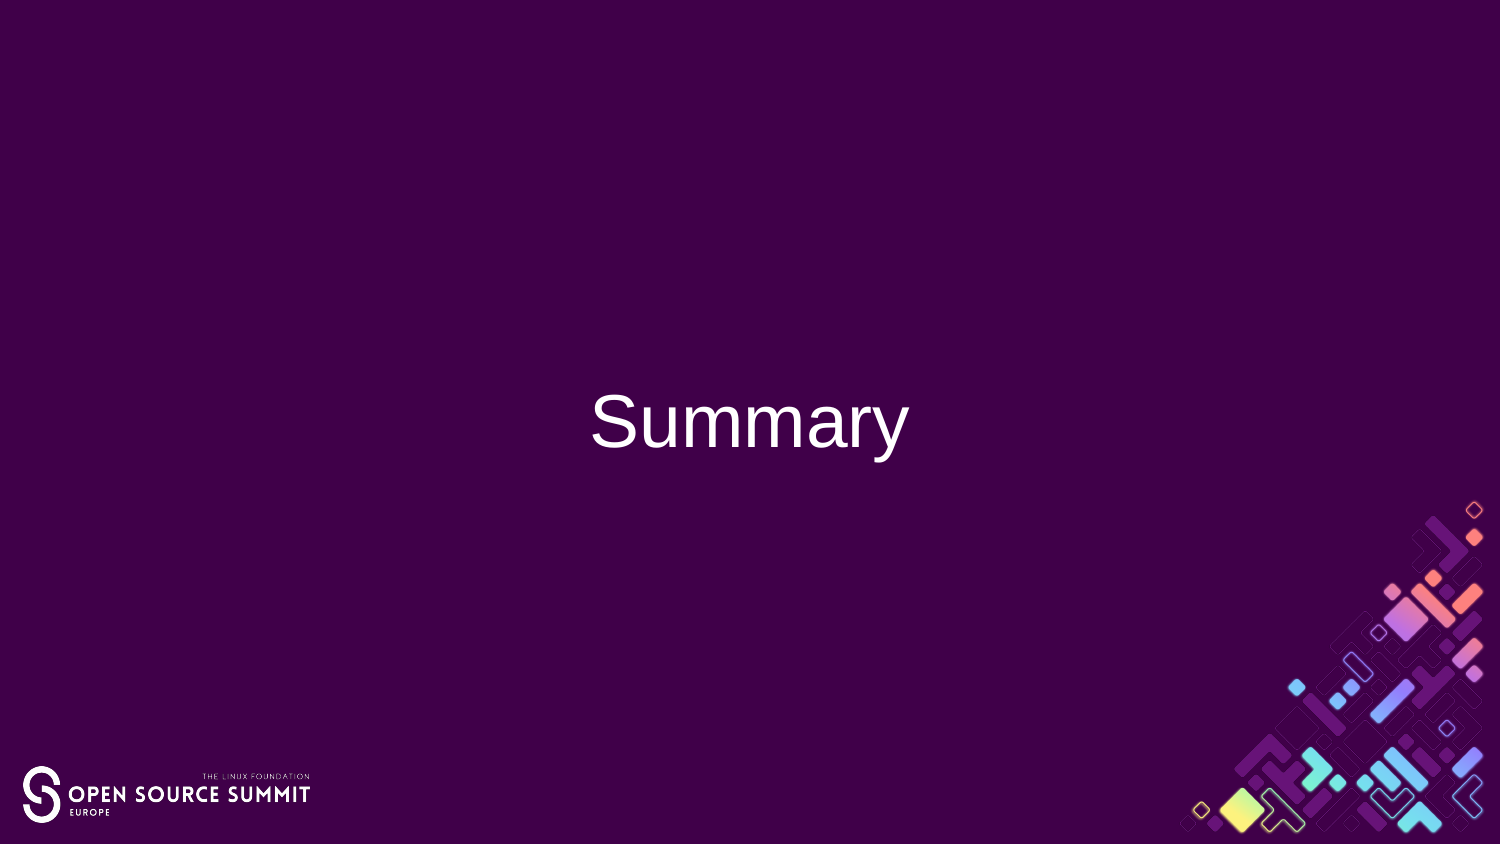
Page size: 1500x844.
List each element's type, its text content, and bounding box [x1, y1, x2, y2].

picture [1169, 489, 1494, 844]
title Summary [51, 352, 1449, 491]
picture [23, 766, 310, 823]
